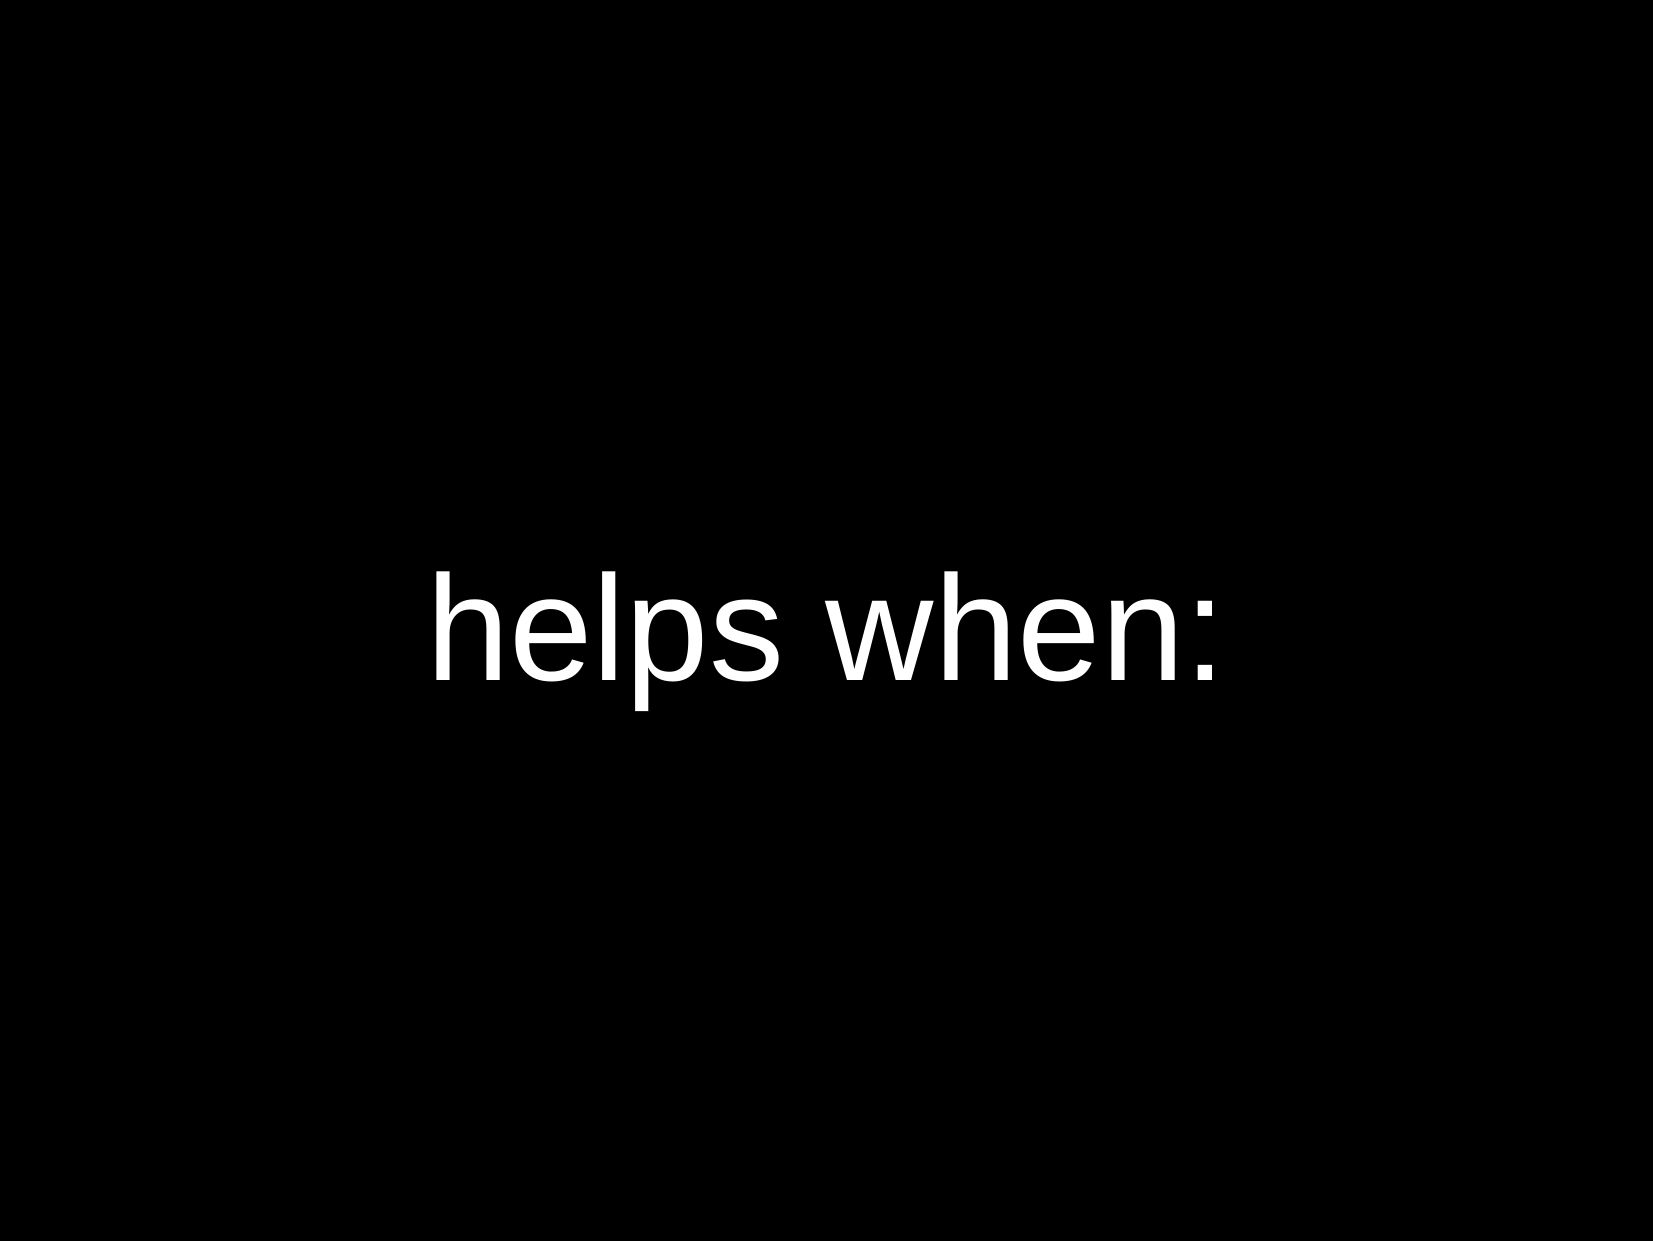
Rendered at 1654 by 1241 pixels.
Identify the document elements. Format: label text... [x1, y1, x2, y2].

title helps when: [82, 56, 1571, 1201]
